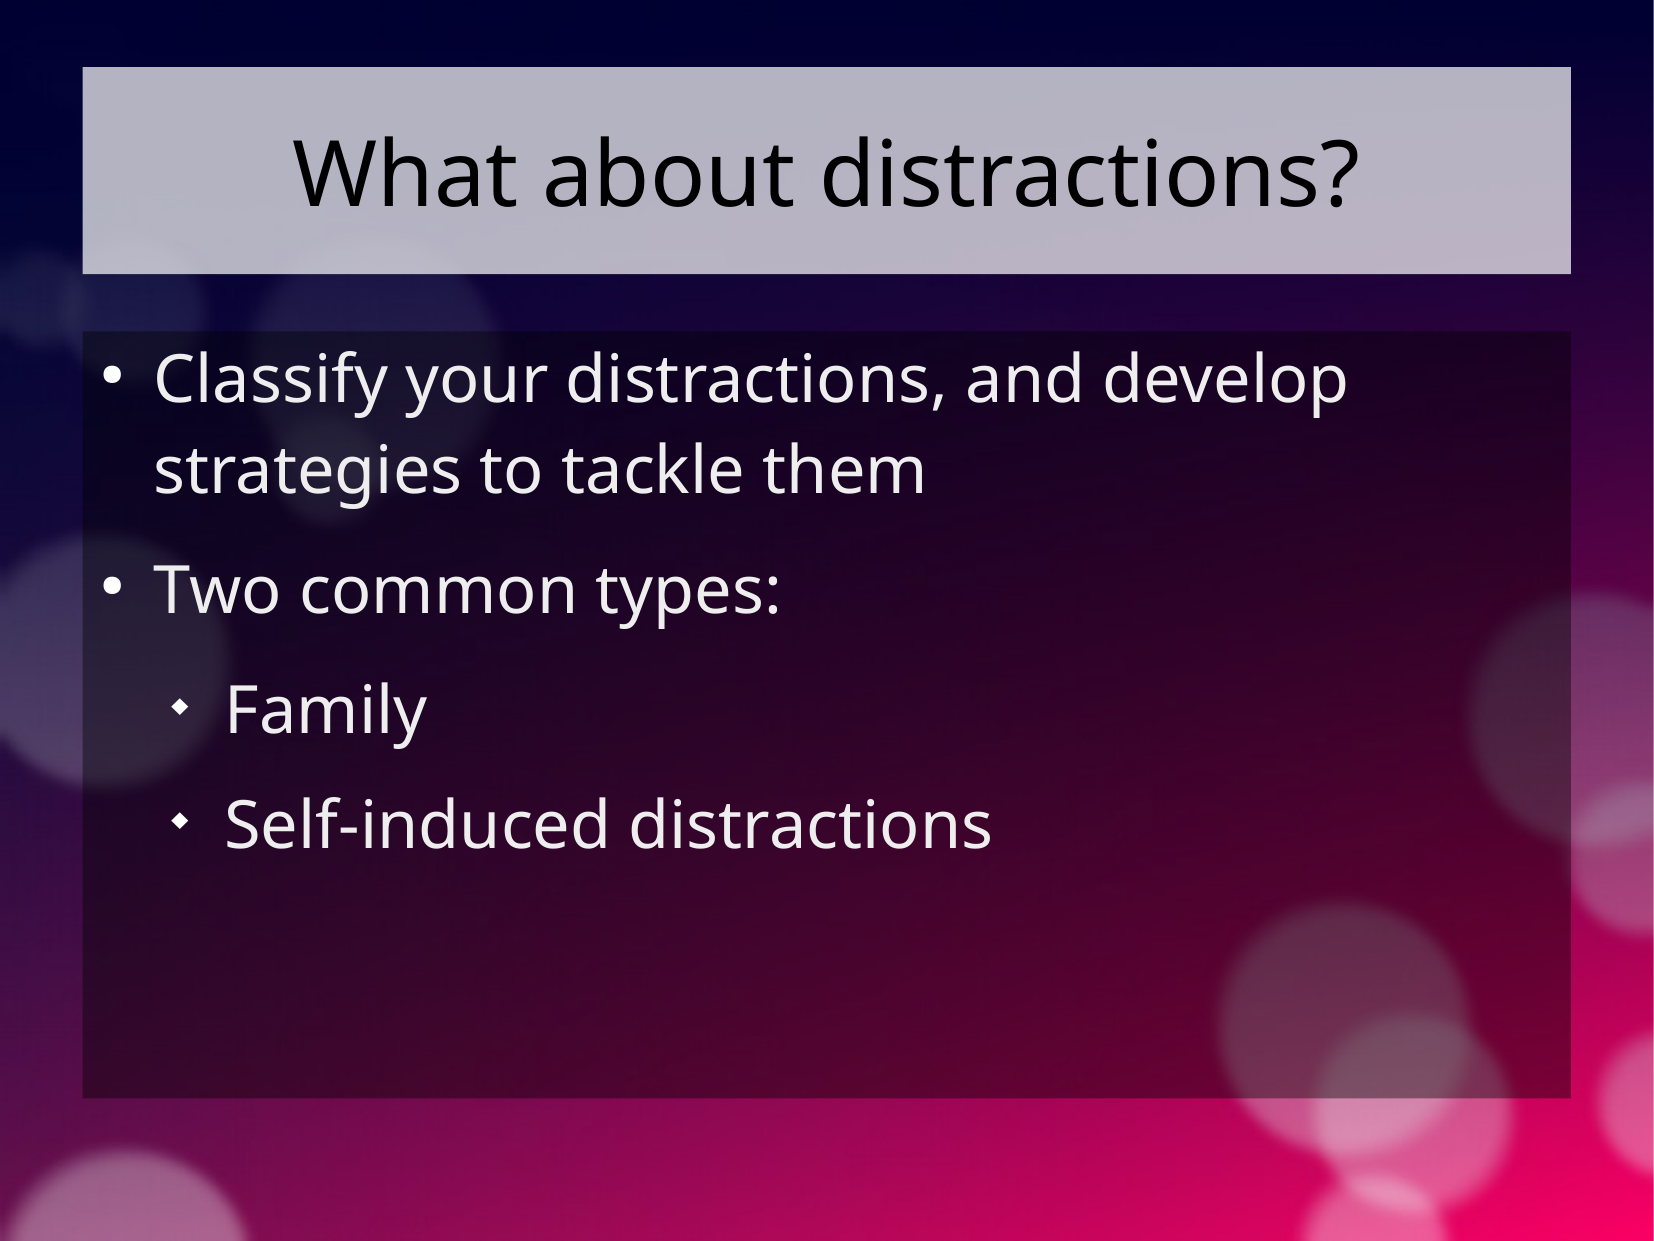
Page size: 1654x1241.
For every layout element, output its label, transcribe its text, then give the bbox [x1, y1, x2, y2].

list Classify your distractions, and develop strategies to tackle them Two common types: Family Self-induced distractions [82, 331, 1571, 1099]
title What about distractions? [82, 67, 1571, 275]
picture [0, 0, 1654, 1241]
